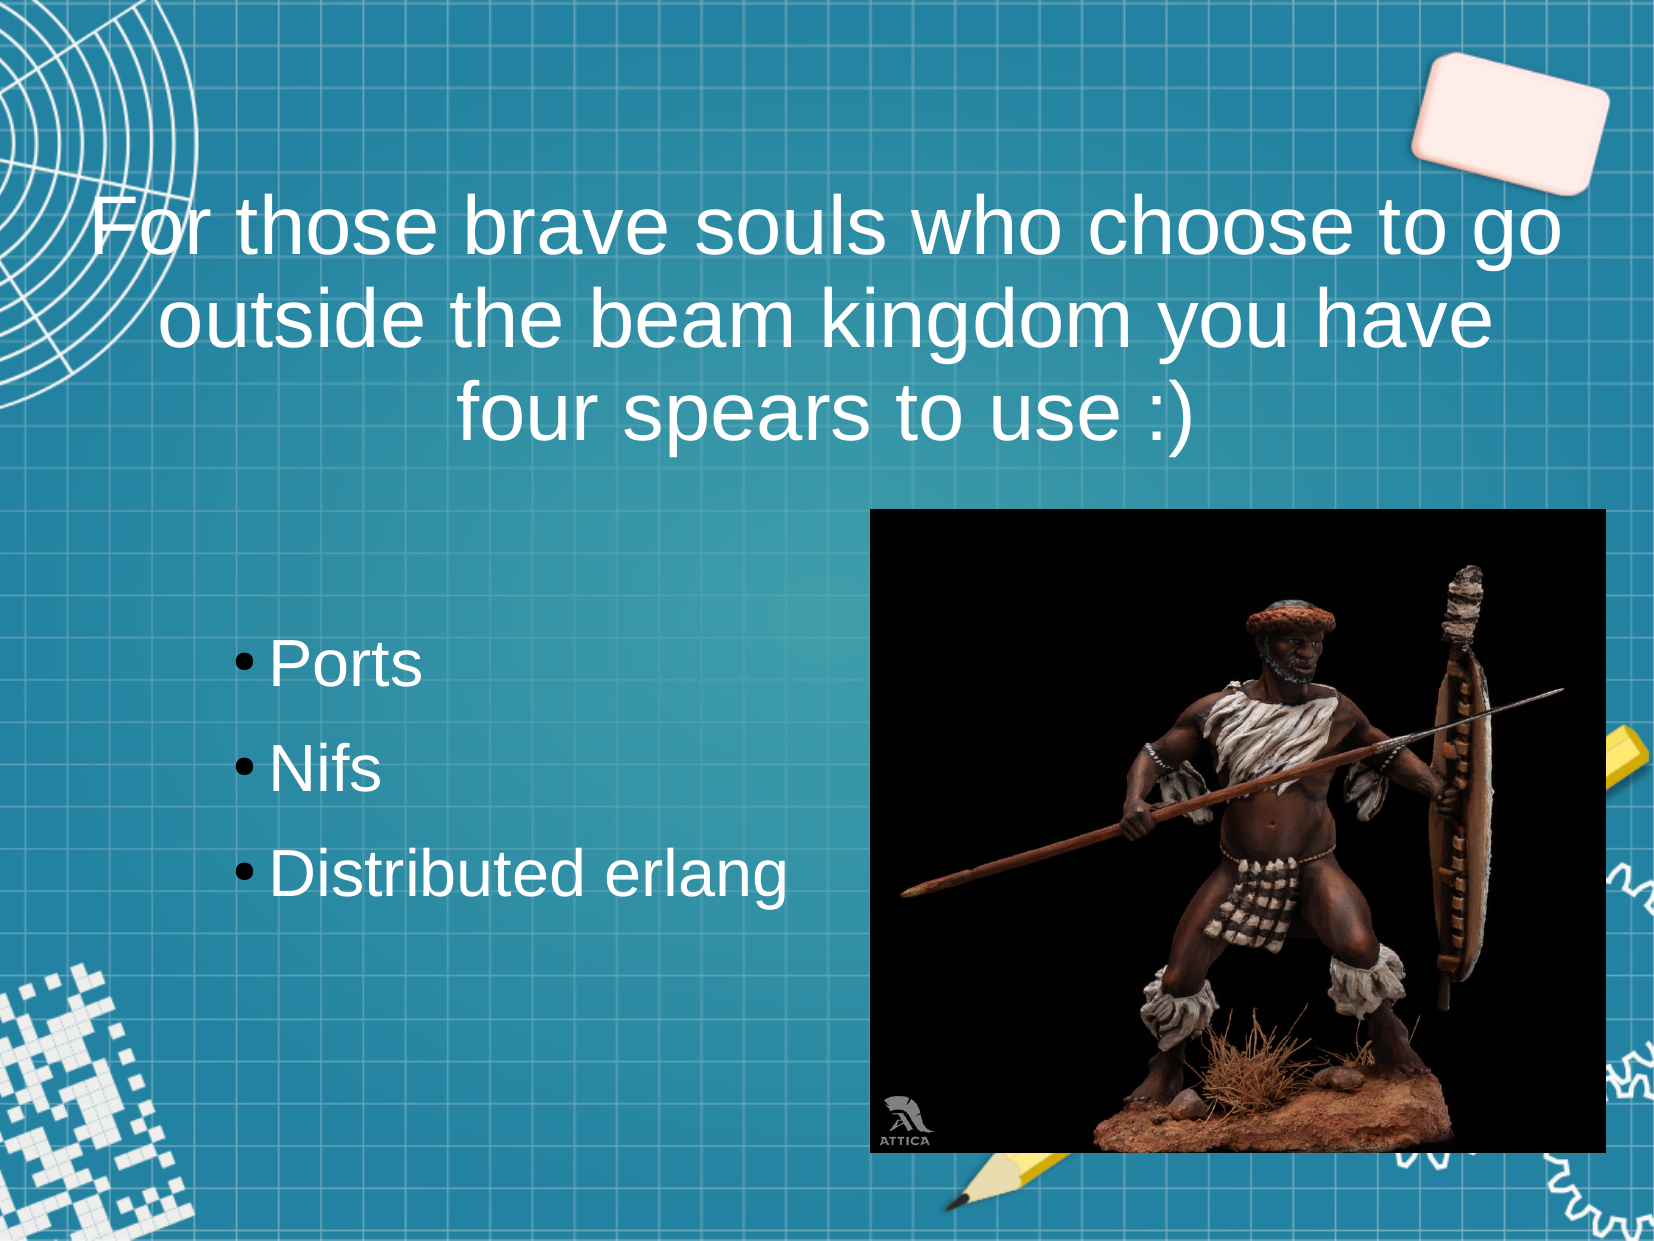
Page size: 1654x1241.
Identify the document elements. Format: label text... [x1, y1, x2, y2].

picture [0, 0, 1654, 1241]
subtitle Ports Nifs Distributed erlang [82, 484, 811, 1158]
title For those brave souls who choose to go outside the beam kingdom you have four spears to use :) [82, 177, 1571, 461]
